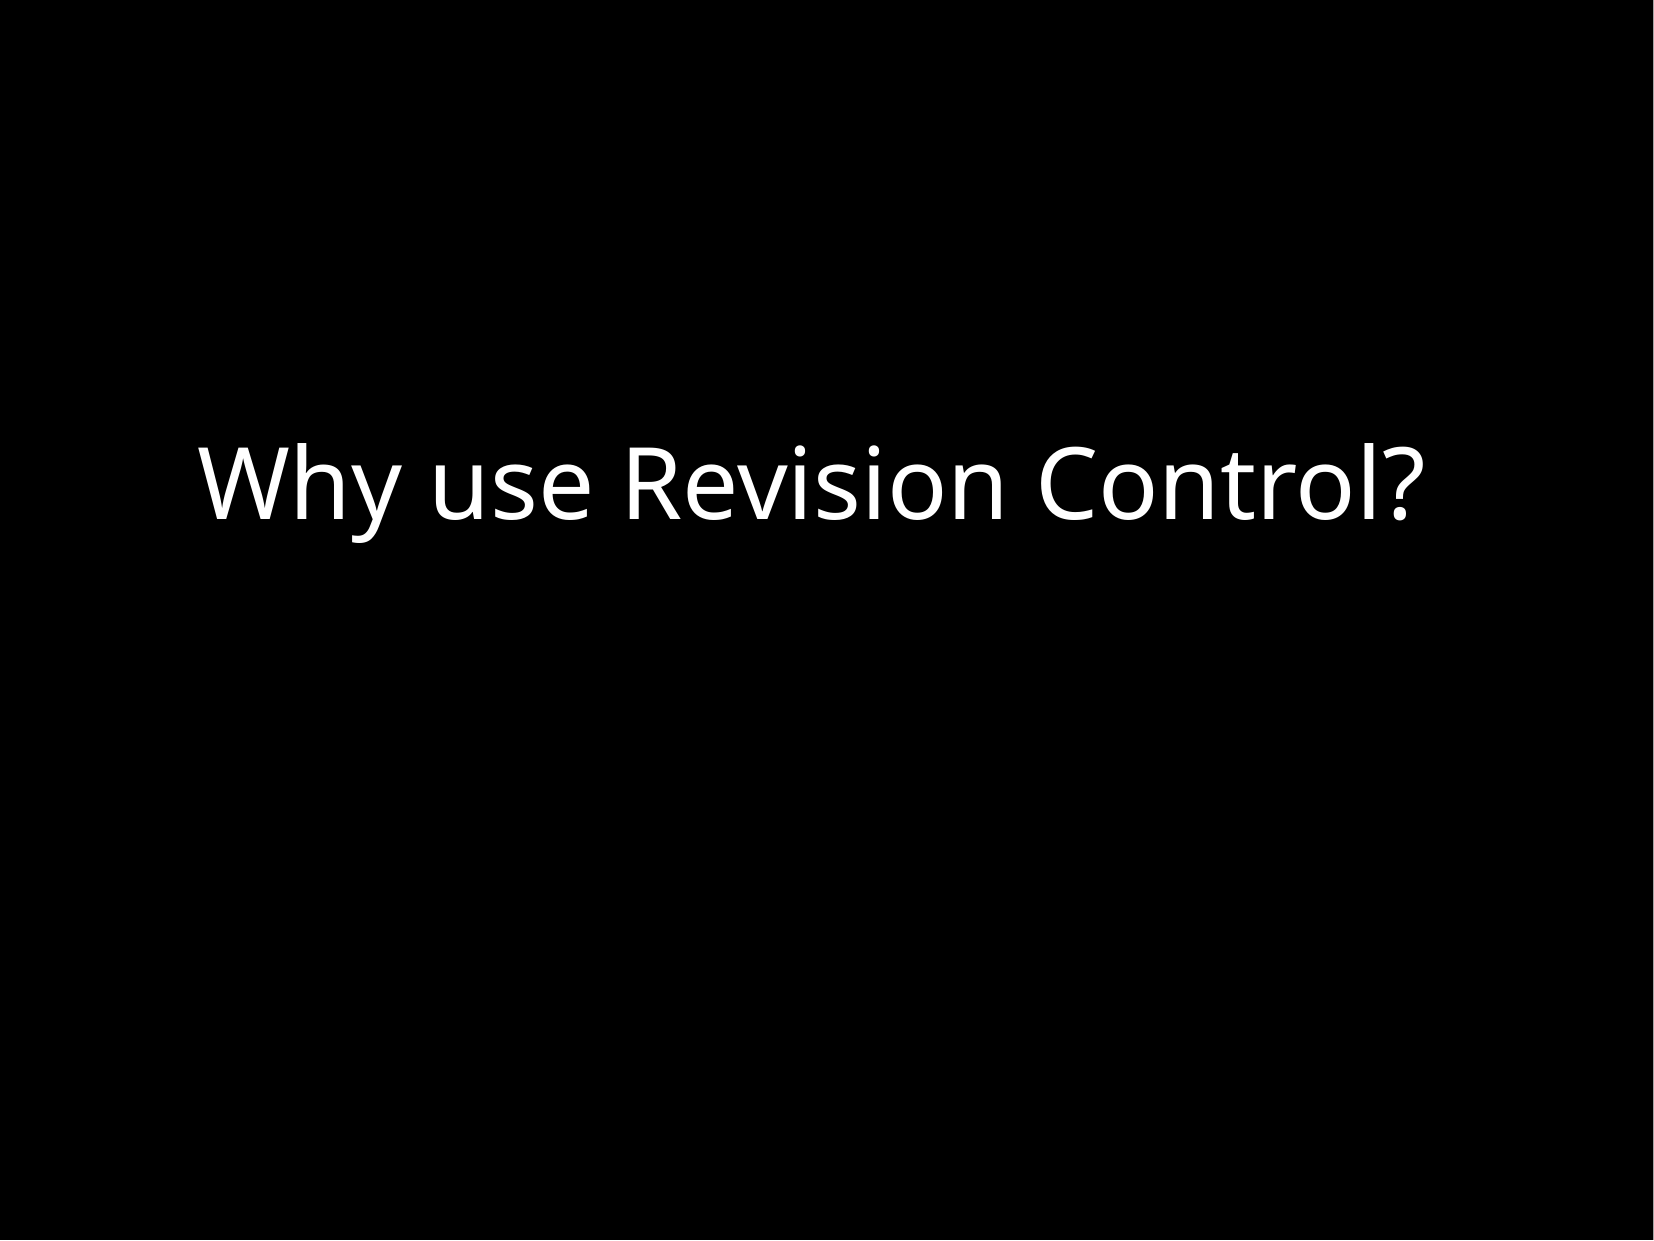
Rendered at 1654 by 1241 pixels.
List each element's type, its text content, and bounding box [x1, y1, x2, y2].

subtitle Why use Revision Control? [88, 88, 1536, 1010]
